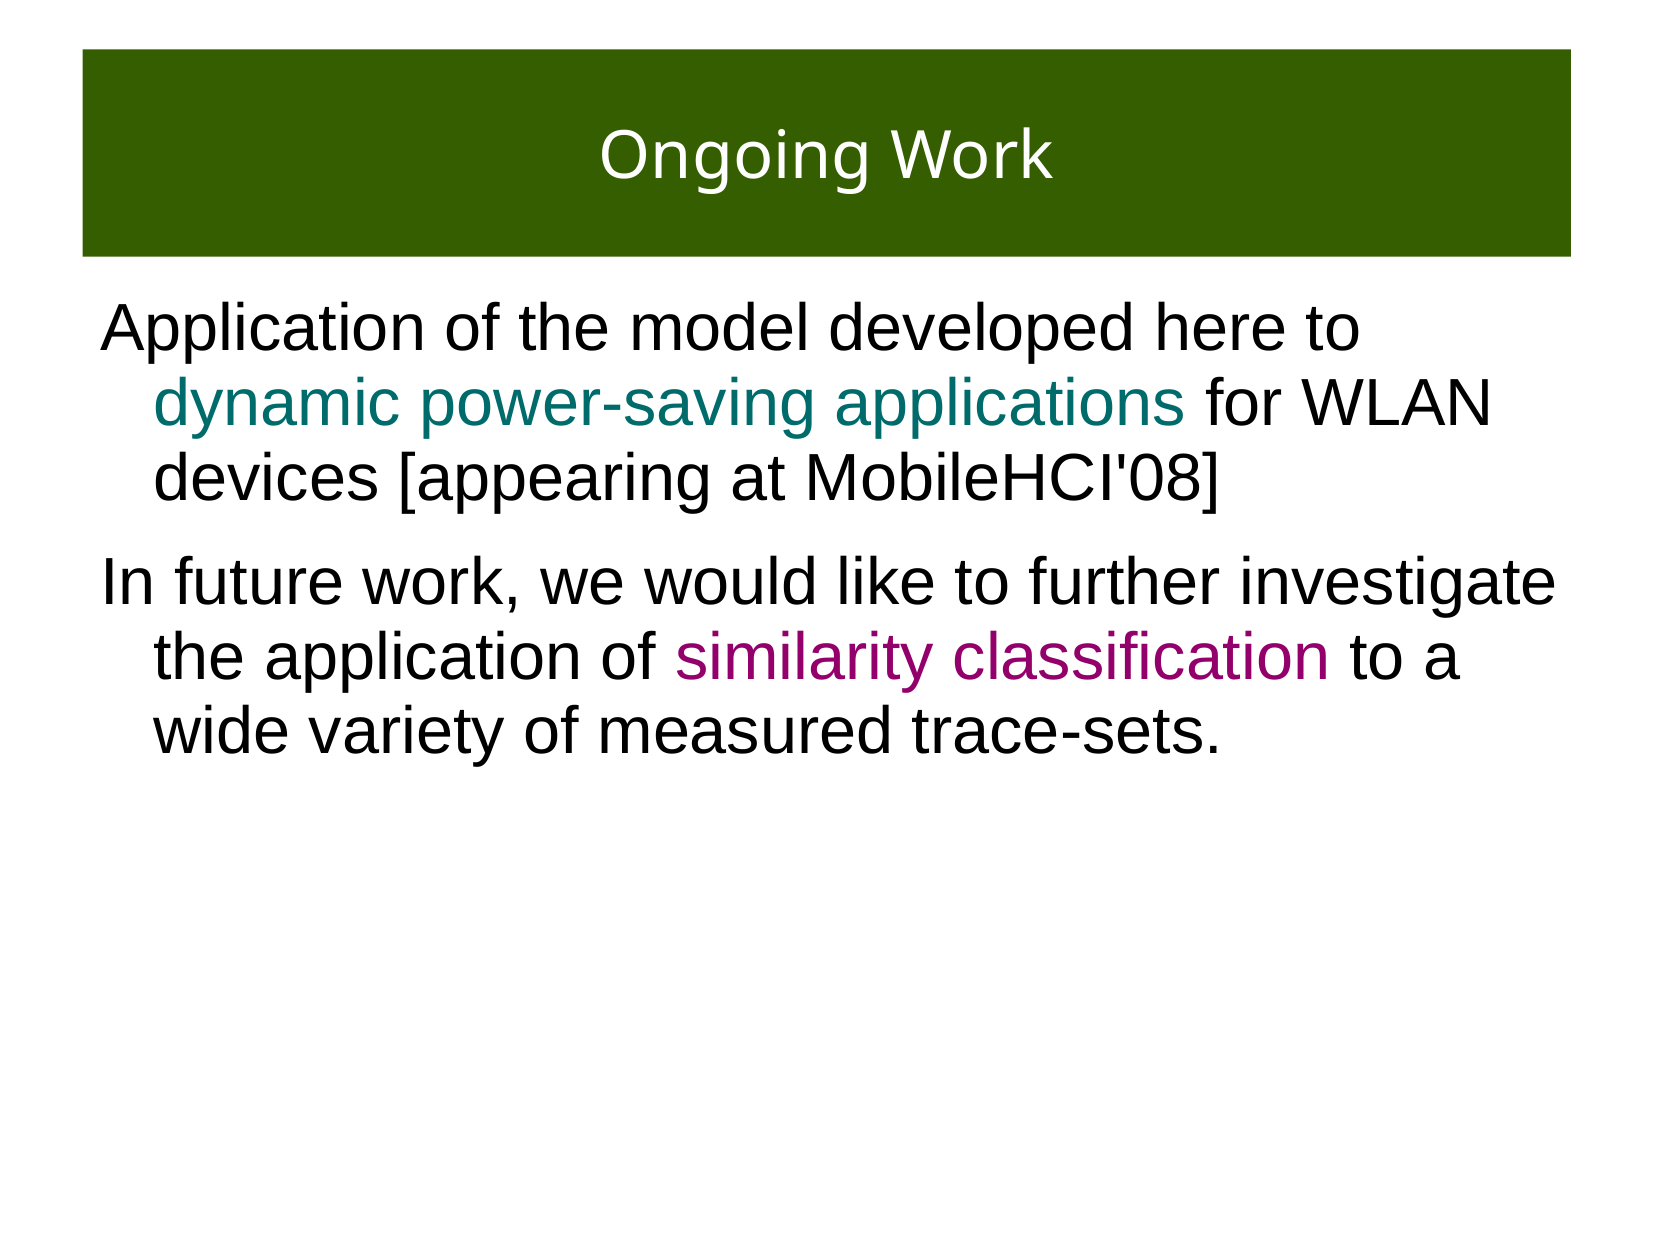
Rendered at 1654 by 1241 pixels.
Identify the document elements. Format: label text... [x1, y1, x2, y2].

list Application of the model developed here to dynamic power-saving applications for WLAN devices [appearing at MobileHCI'08] In future work, we would like to further investigate the application of similarity classification to a wide variety of measured trace-sets. [82, 290, 1571, 1094]
title Ongoing Work [82, 49, 1571, 257]
